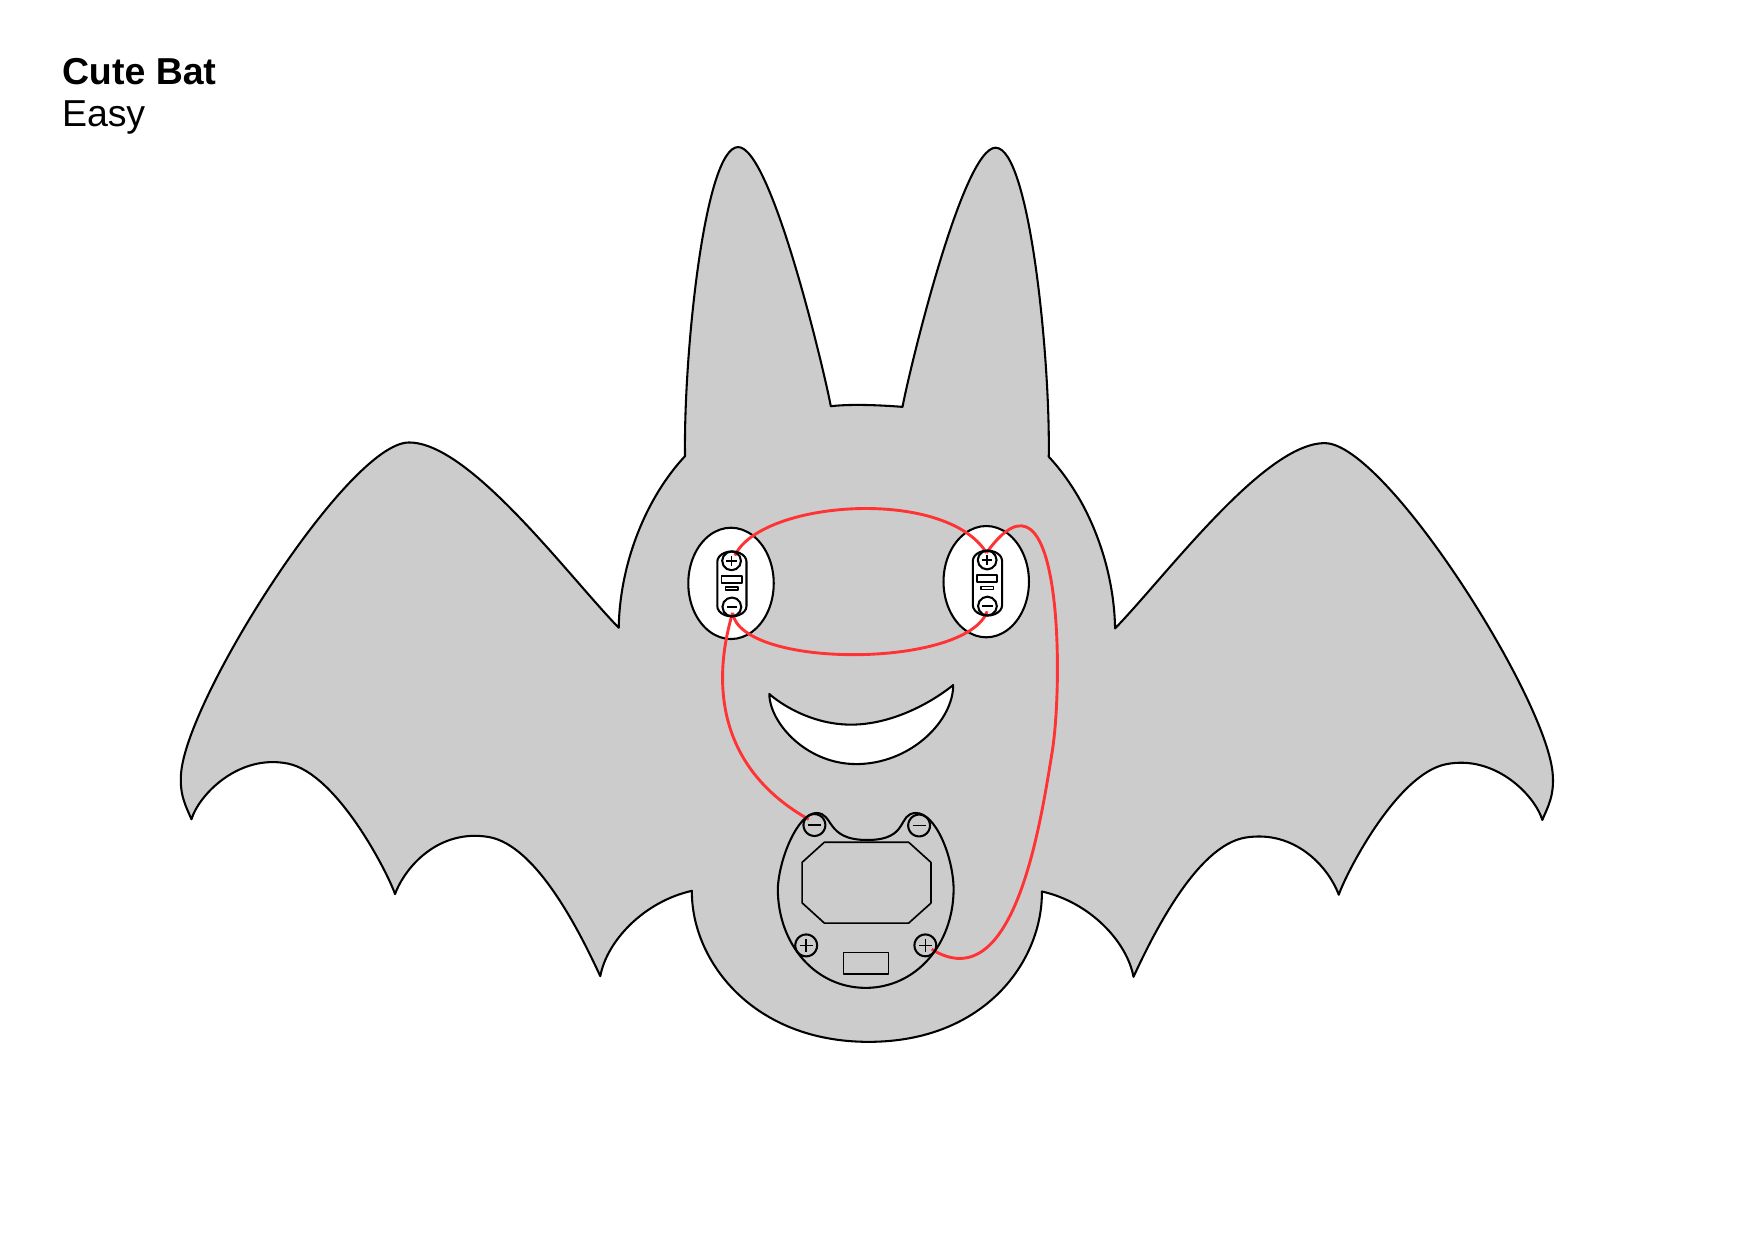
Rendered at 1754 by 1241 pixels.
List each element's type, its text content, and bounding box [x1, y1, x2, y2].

text_box Cute Bat Easy [47, 42, 331, 142]
text_box [180, 147, 1554, 1042]
